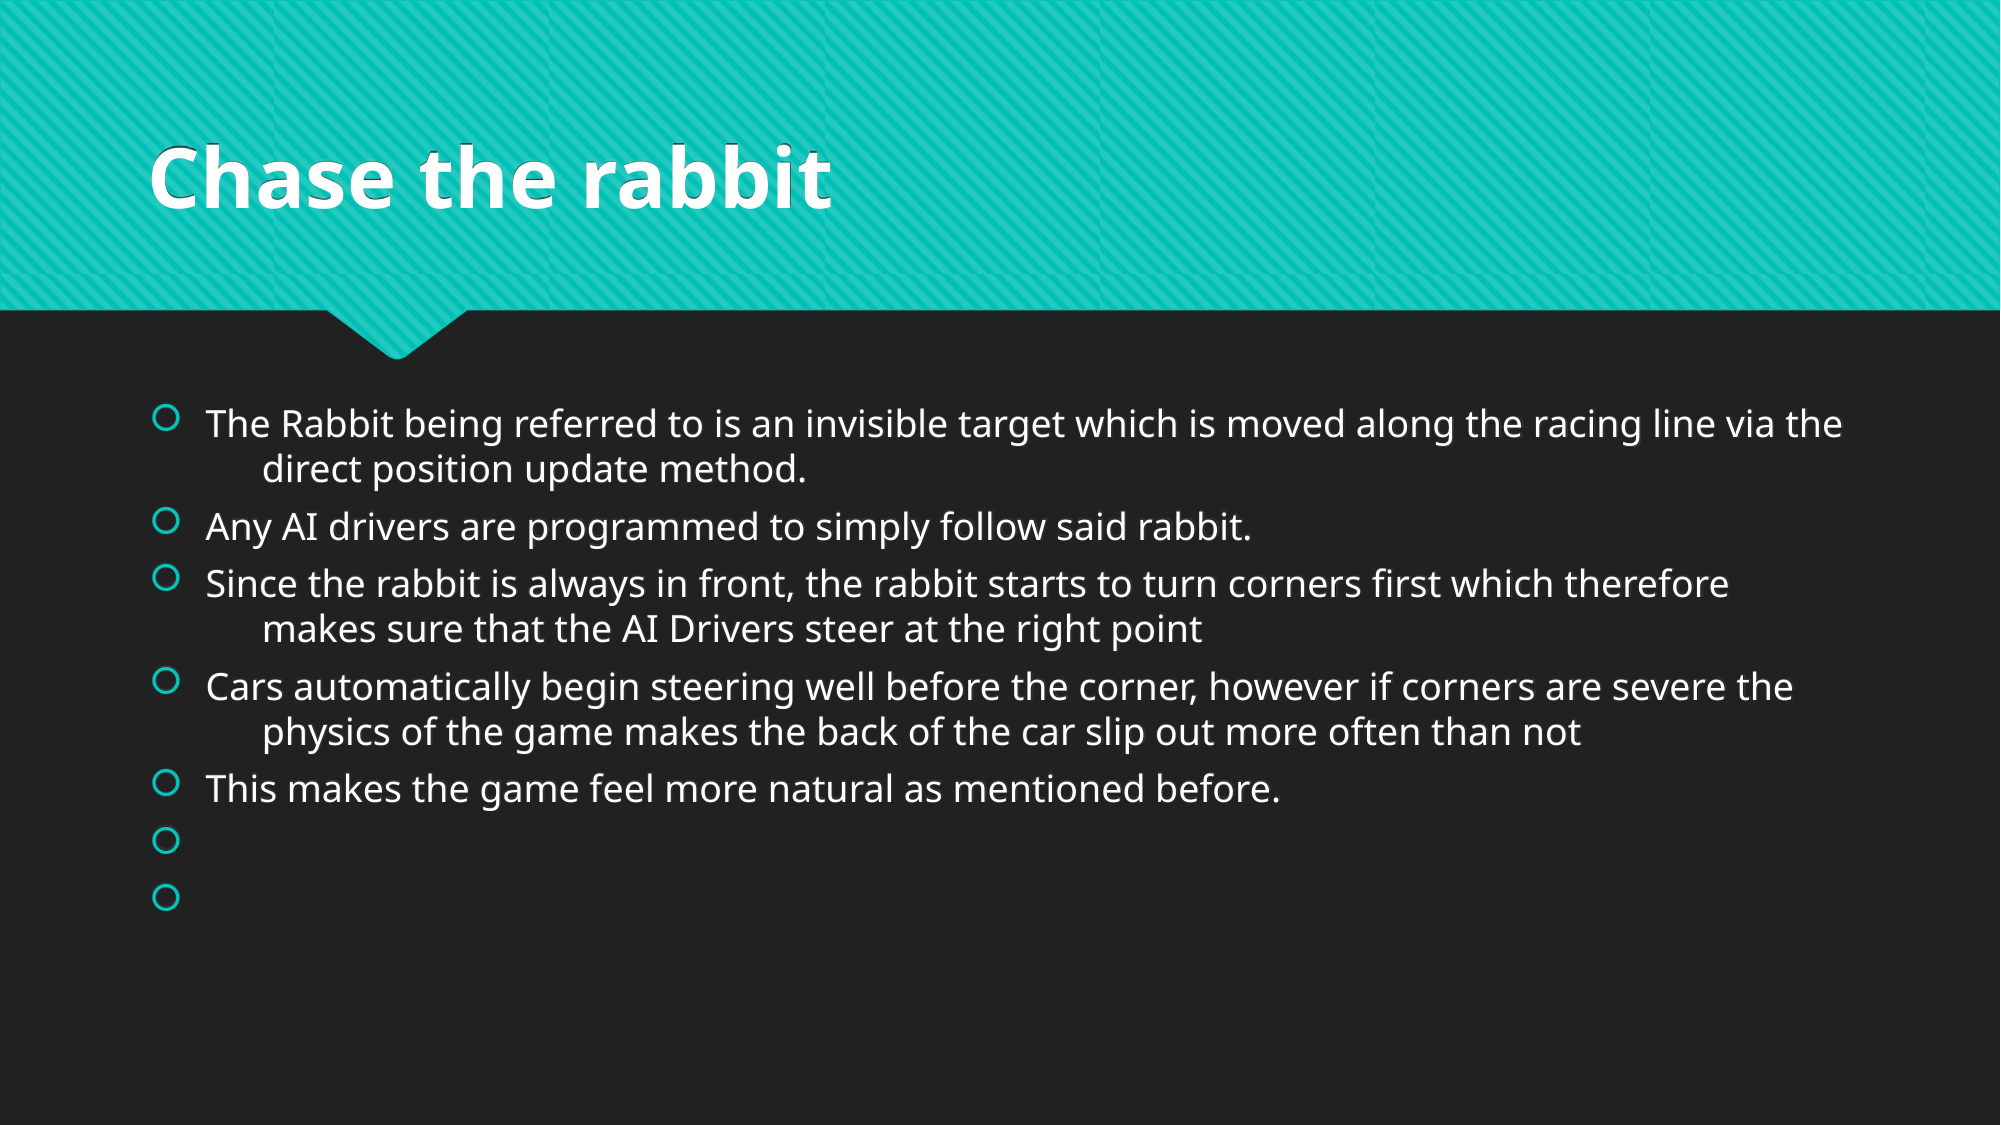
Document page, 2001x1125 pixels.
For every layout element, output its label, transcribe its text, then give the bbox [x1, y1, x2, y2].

title Chase the rabbit [132, 73, 1868, 233]
list The Rabbit being referred to is an invisible target which is moved along the racing line via the direct position update method. Any AI drivers are programmed to simply follow said rabbit. Since the rabbit is always in front, the rabbit starts to turn corners first which therefore makes sure that the AI Drivers steer at the right point Cars automatically begin steering well before the corner, however if corners are severe the physics of the game makes the back of the car slip out more often than not This makes the game feel more natural as mentioned before. [134, 364, 1866, 962]
